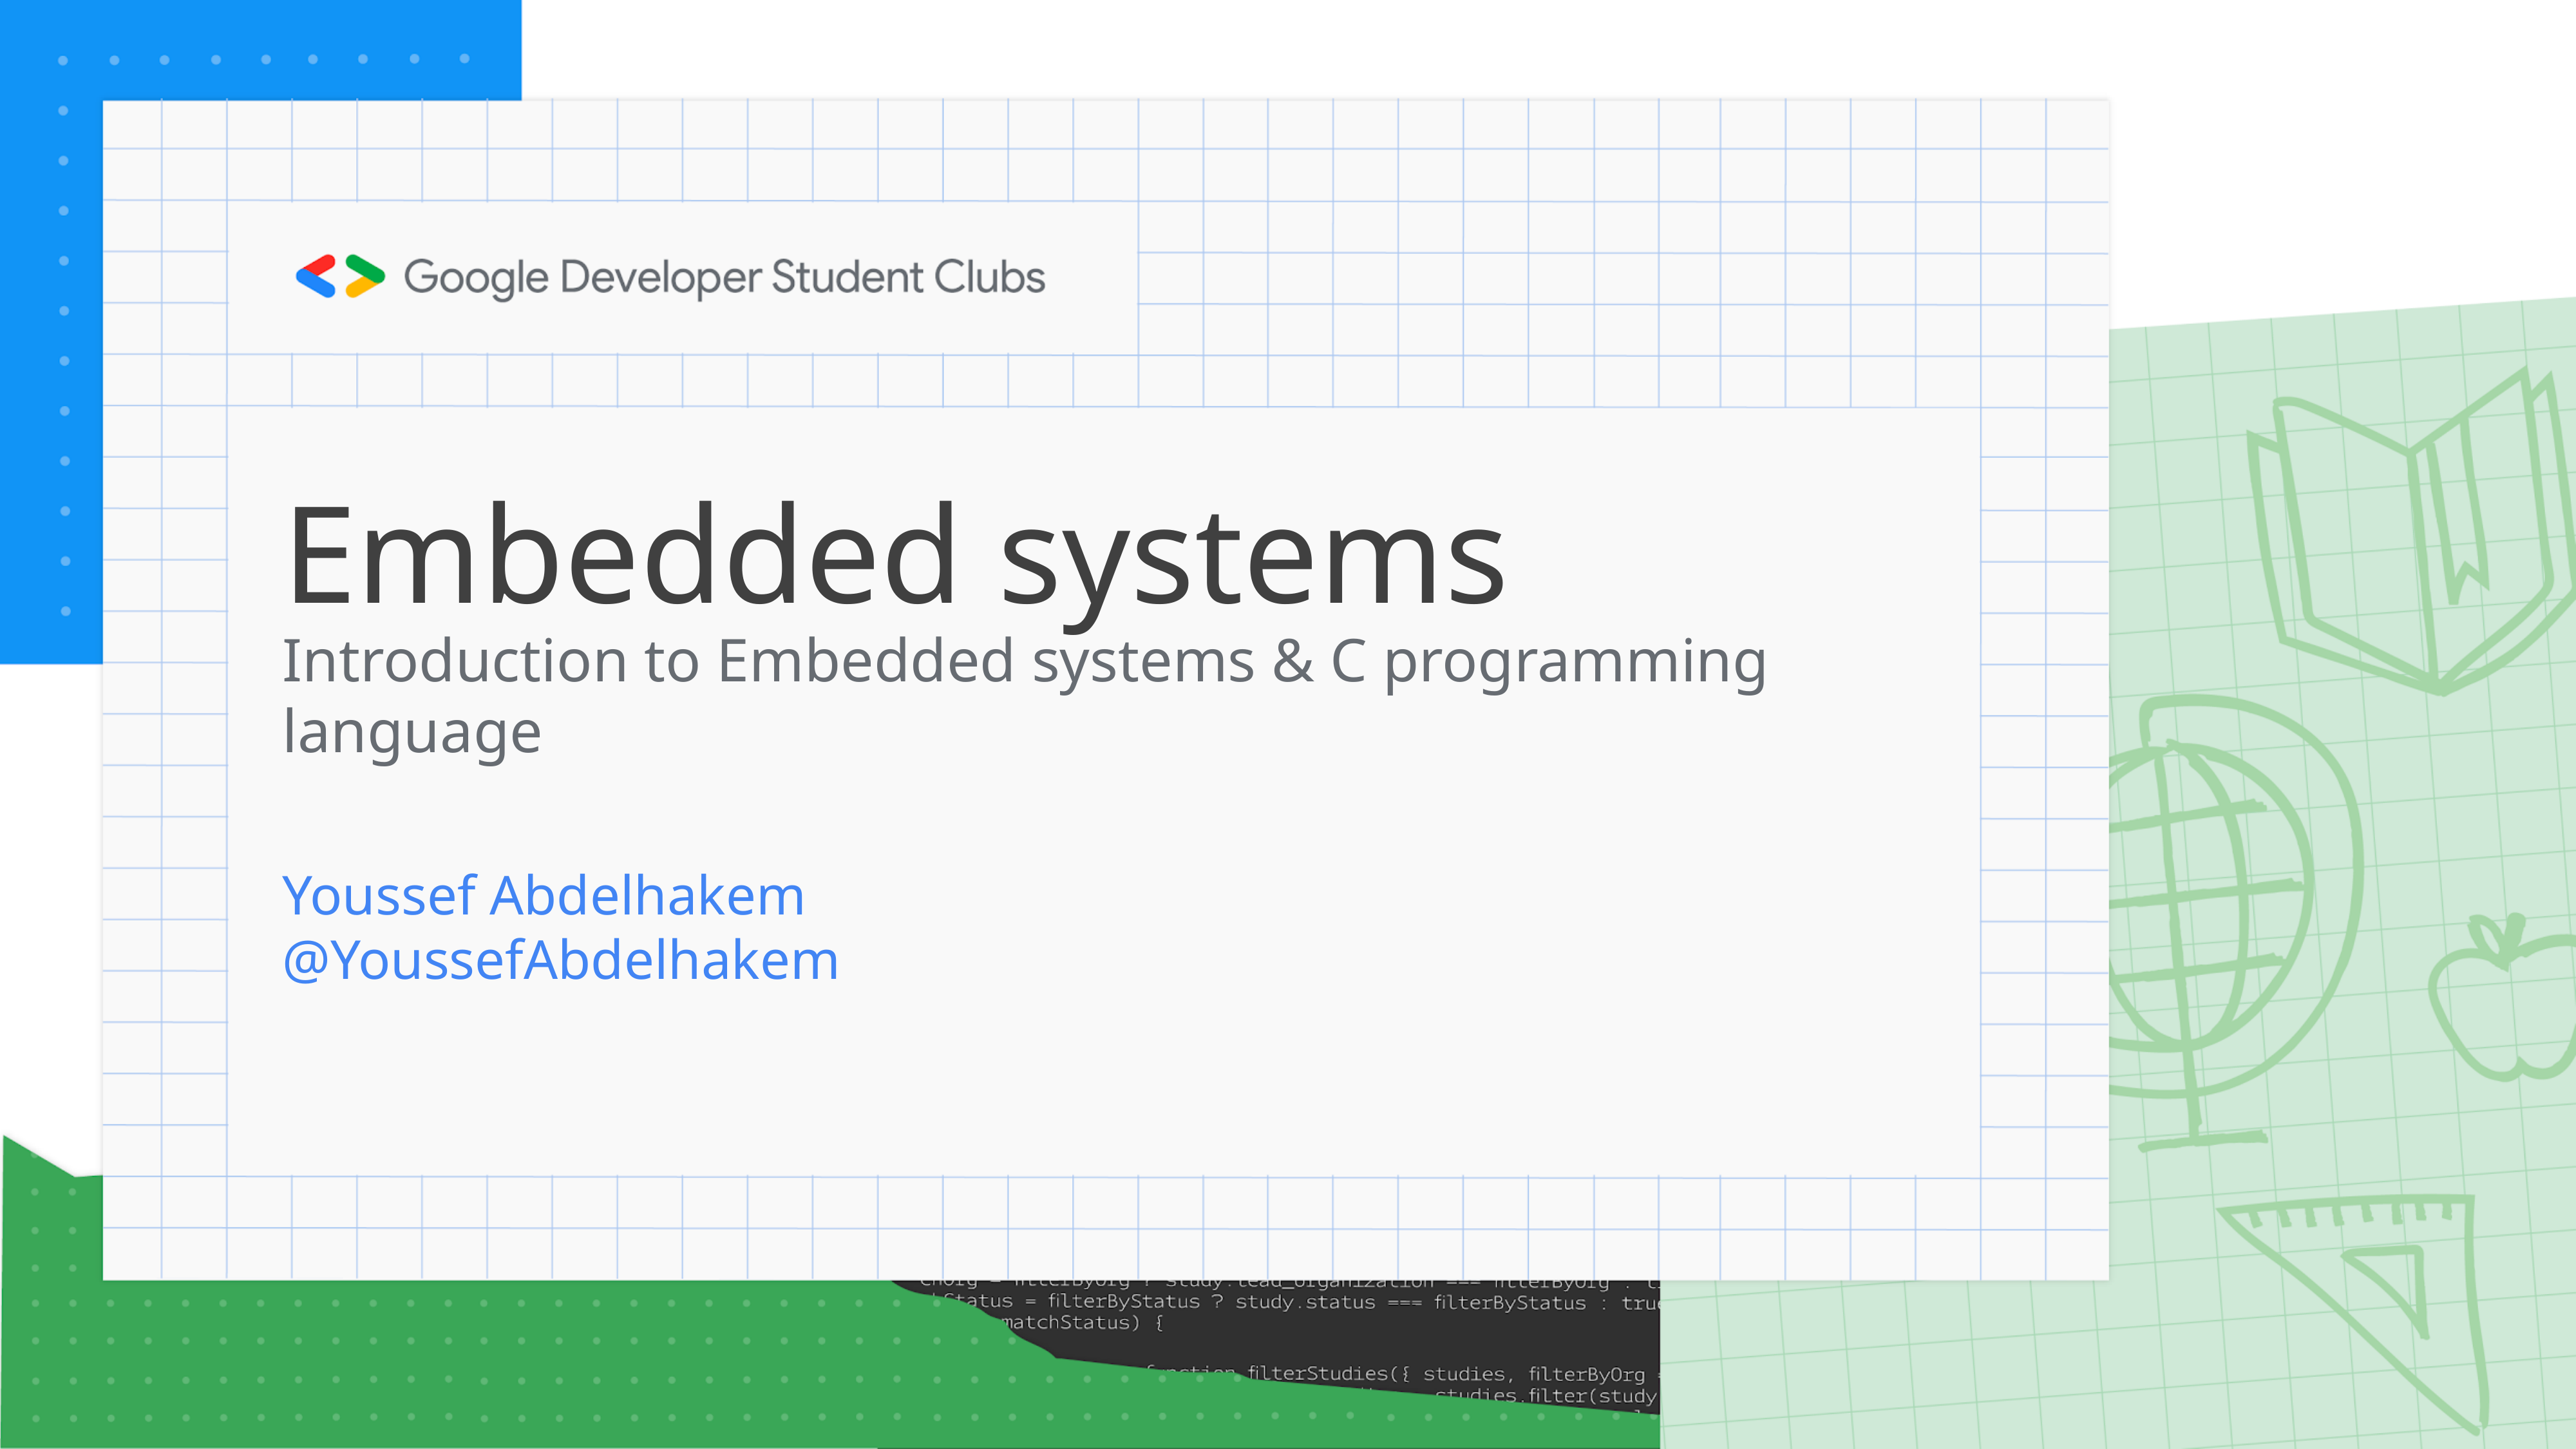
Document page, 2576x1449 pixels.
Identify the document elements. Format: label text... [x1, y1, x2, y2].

title Embedded systems [256, 443, 1768, 737]
picture [0, 0, 2576, 1449]
subtitle Introduction to Embedded systems & C programming language [272, 613, 1964, 1449]
